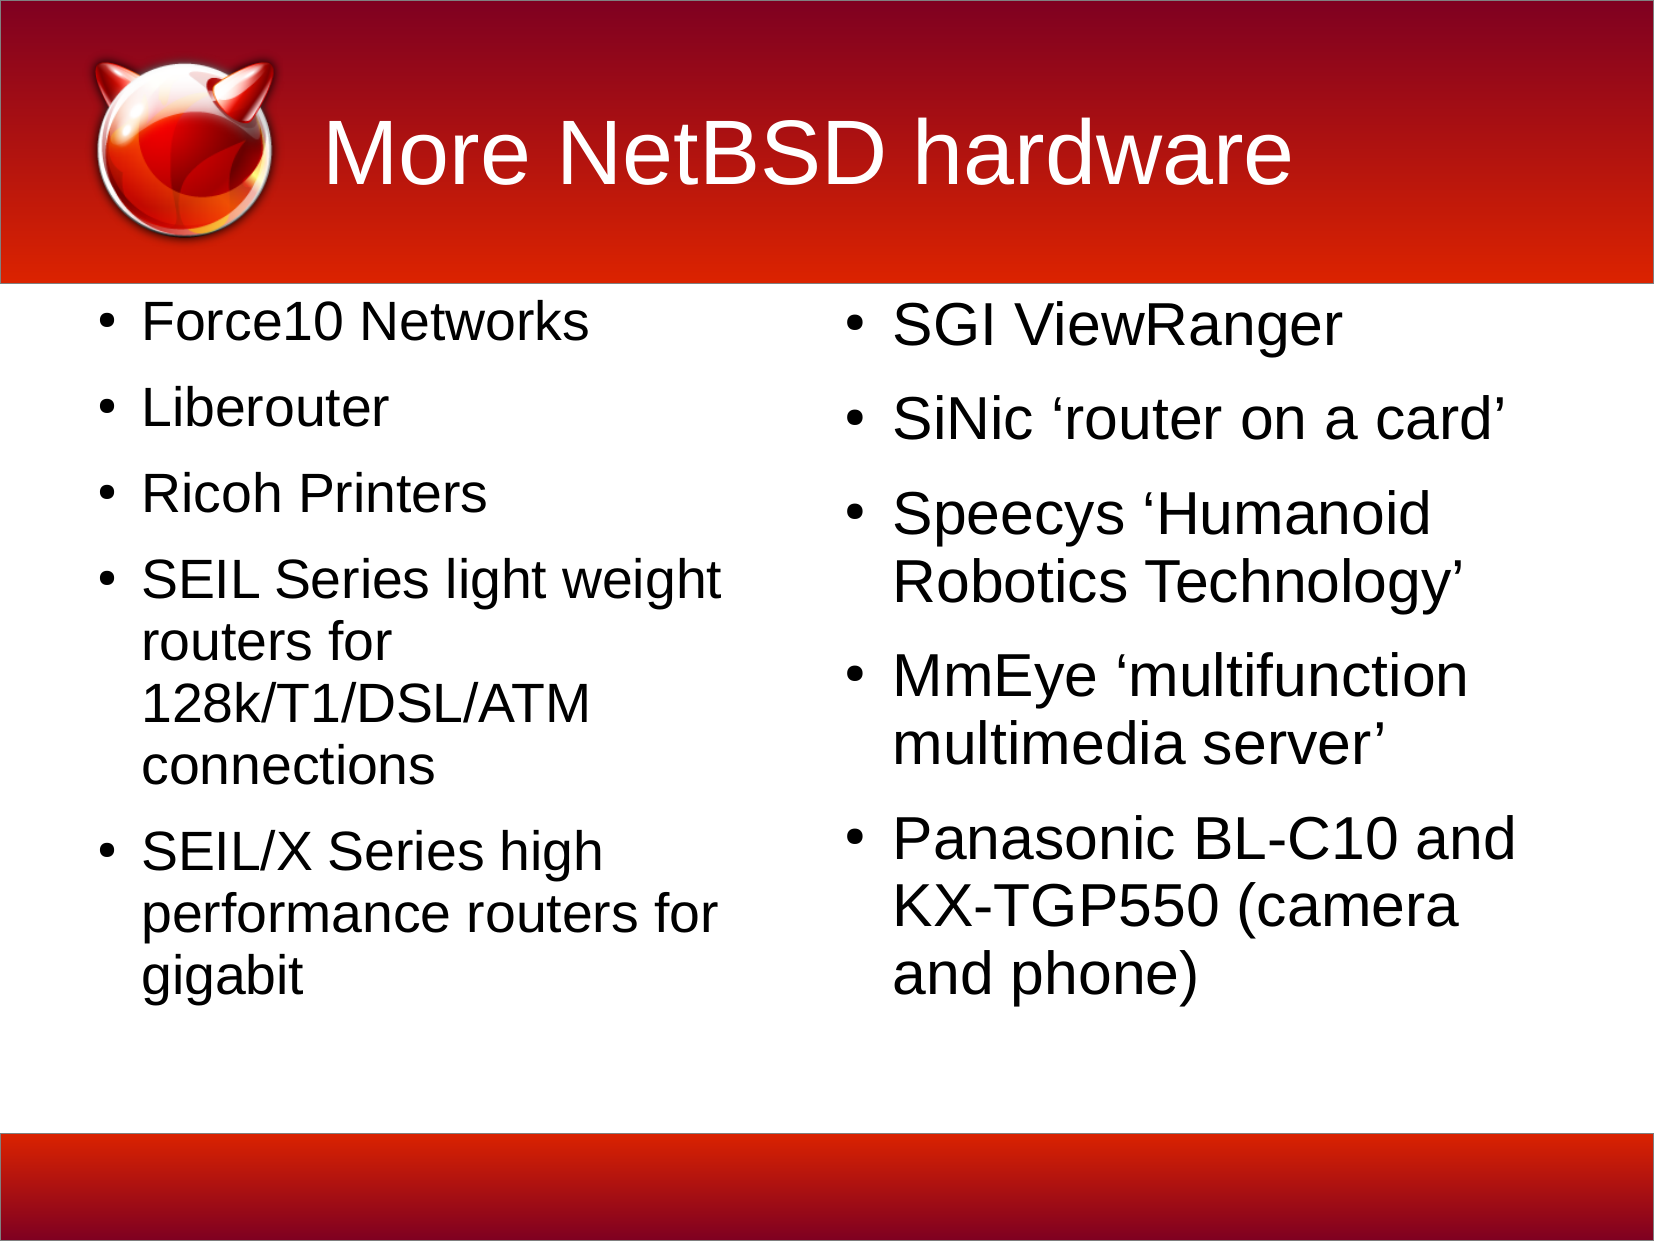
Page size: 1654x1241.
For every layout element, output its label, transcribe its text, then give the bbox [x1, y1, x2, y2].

list Force10 Networks Liberouter Ricoh Printers SEIL Series light weight routers for 128k/T1/DSL/ATM connections SEIL/X Series high performance routers for gigabit [82, 290, 793, 1010]
title More NetBSD hardware [82, 49, 1536, 257]
list SGI ViewRanger SiNic ‘router on a card’ Speecys ‘Humanoid Robotics Technology’ MmEye ‘multifunction multimedia server’ Panasonic BL-C10 and KX-TGP550 (camera and phone) [828, 290, 1539, 1010]
